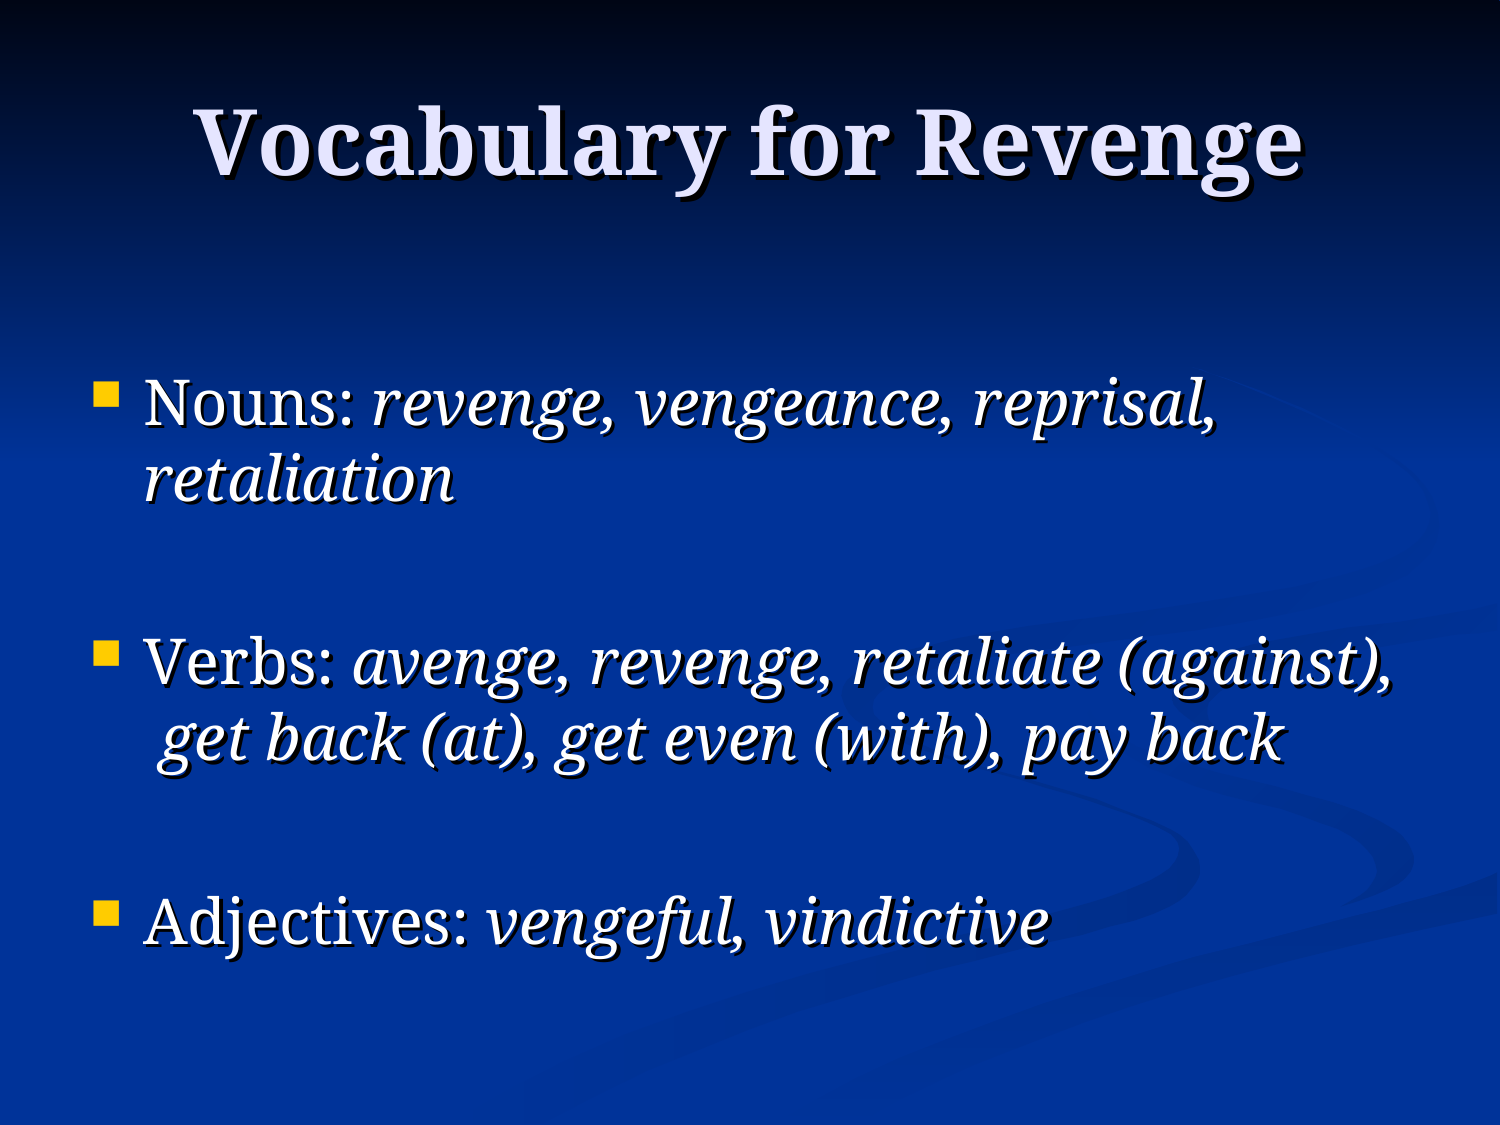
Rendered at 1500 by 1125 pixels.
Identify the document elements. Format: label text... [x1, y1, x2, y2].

title Vocabulary for Revenge [75, 45, 1426, 233]
list Nouns: revenge, vengeance, reprisal, retaliation Verbs: avenge, revenge, retaliate (against), get back (at), get even (with), pay back Adjectives: vengeful, vindictive [75, 262, 1426, 1001]
